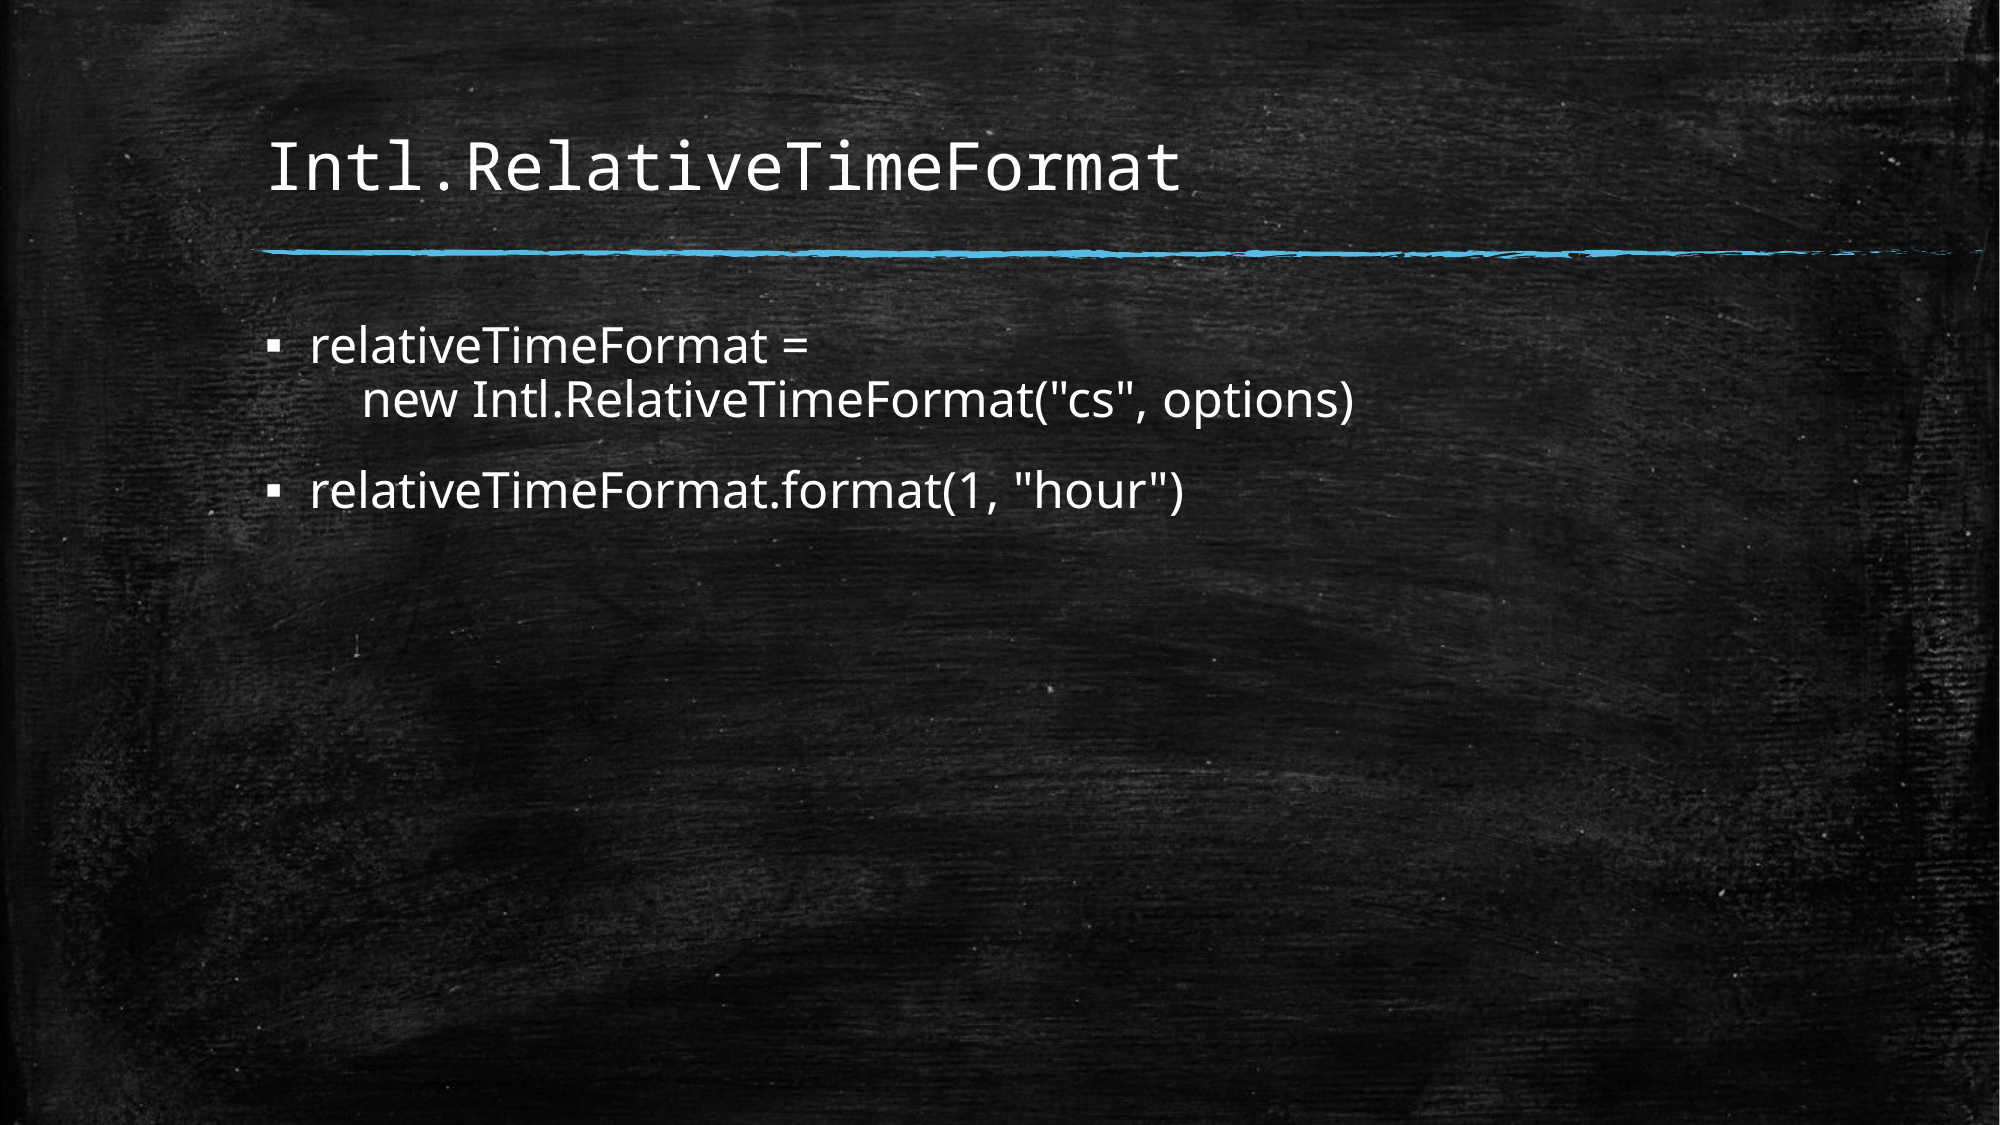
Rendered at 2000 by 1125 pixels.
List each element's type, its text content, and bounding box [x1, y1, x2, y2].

title Intl.RelativeTimeFormat [249, 45, 1750, 213]
picture [0, 0, 2000, 1125]
list relativeTimeFormat = new Intl.RelativeTimeFormat("cs", options) relativeTimeFormat.format(1, "hour") [249, 312, 1750, 1013]
